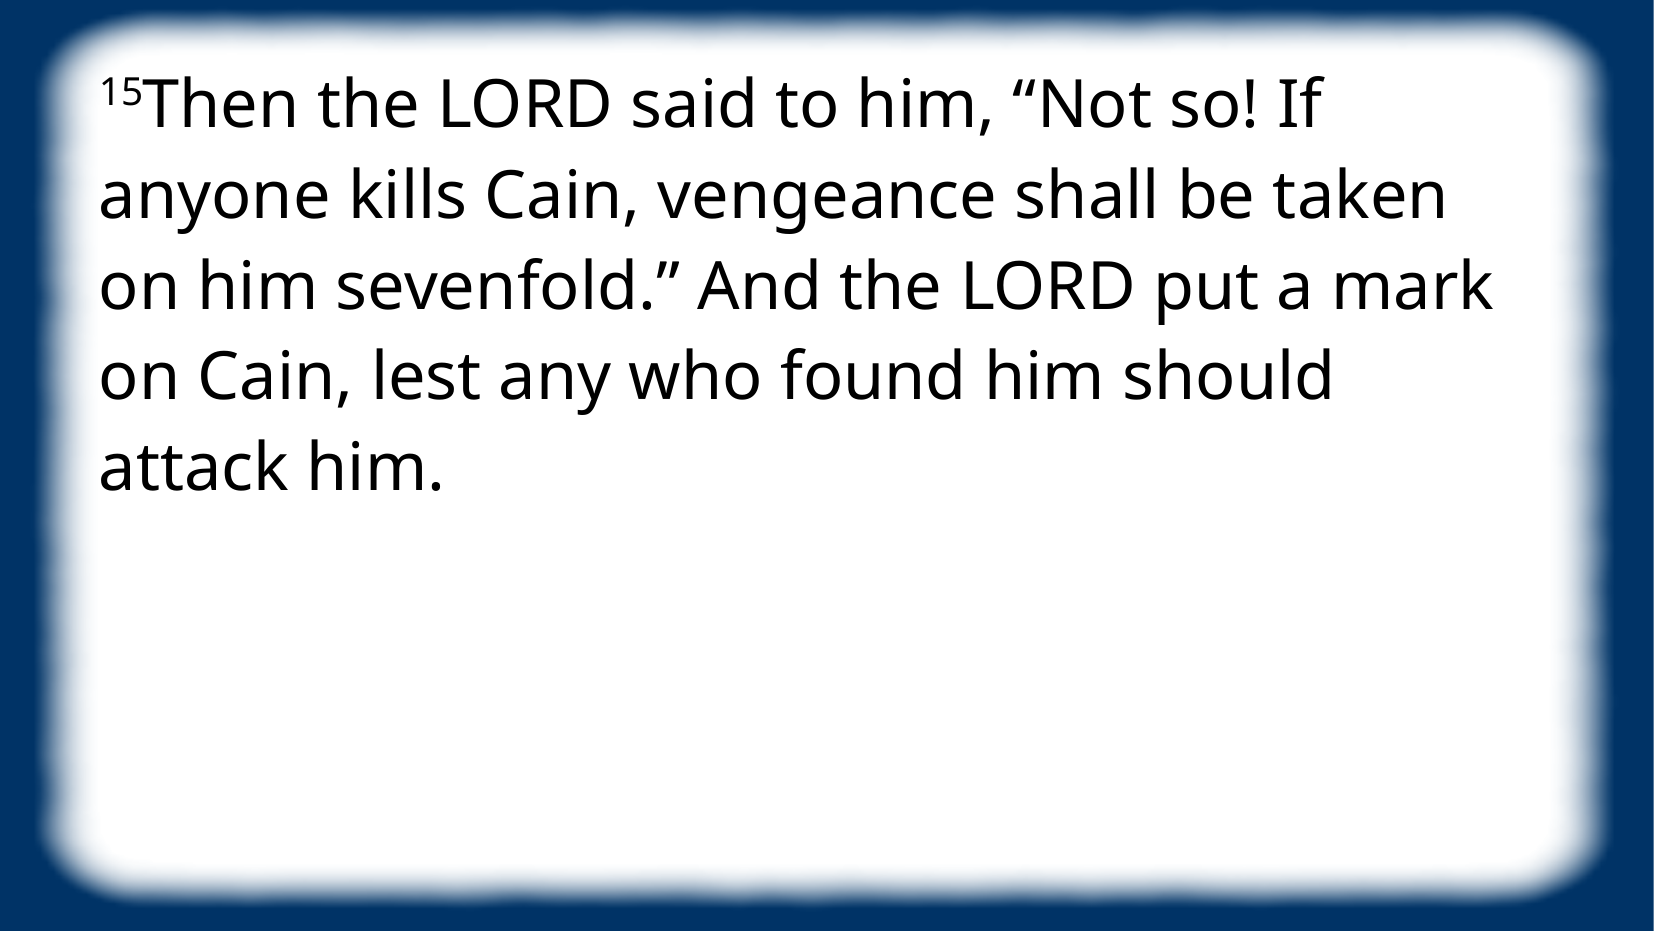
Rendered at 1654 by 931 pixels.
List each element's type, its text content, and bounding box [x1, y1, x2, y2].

picture [0, 0, 1654, 931]
text_box 15Then the LORD said to him, “Not so! If anyone kills Cain, vengeance shall be taken on him sevenfold.” And the LORD put a mark on Cain, lest any who found him should attack him. [84, 48, 1555, 931]
